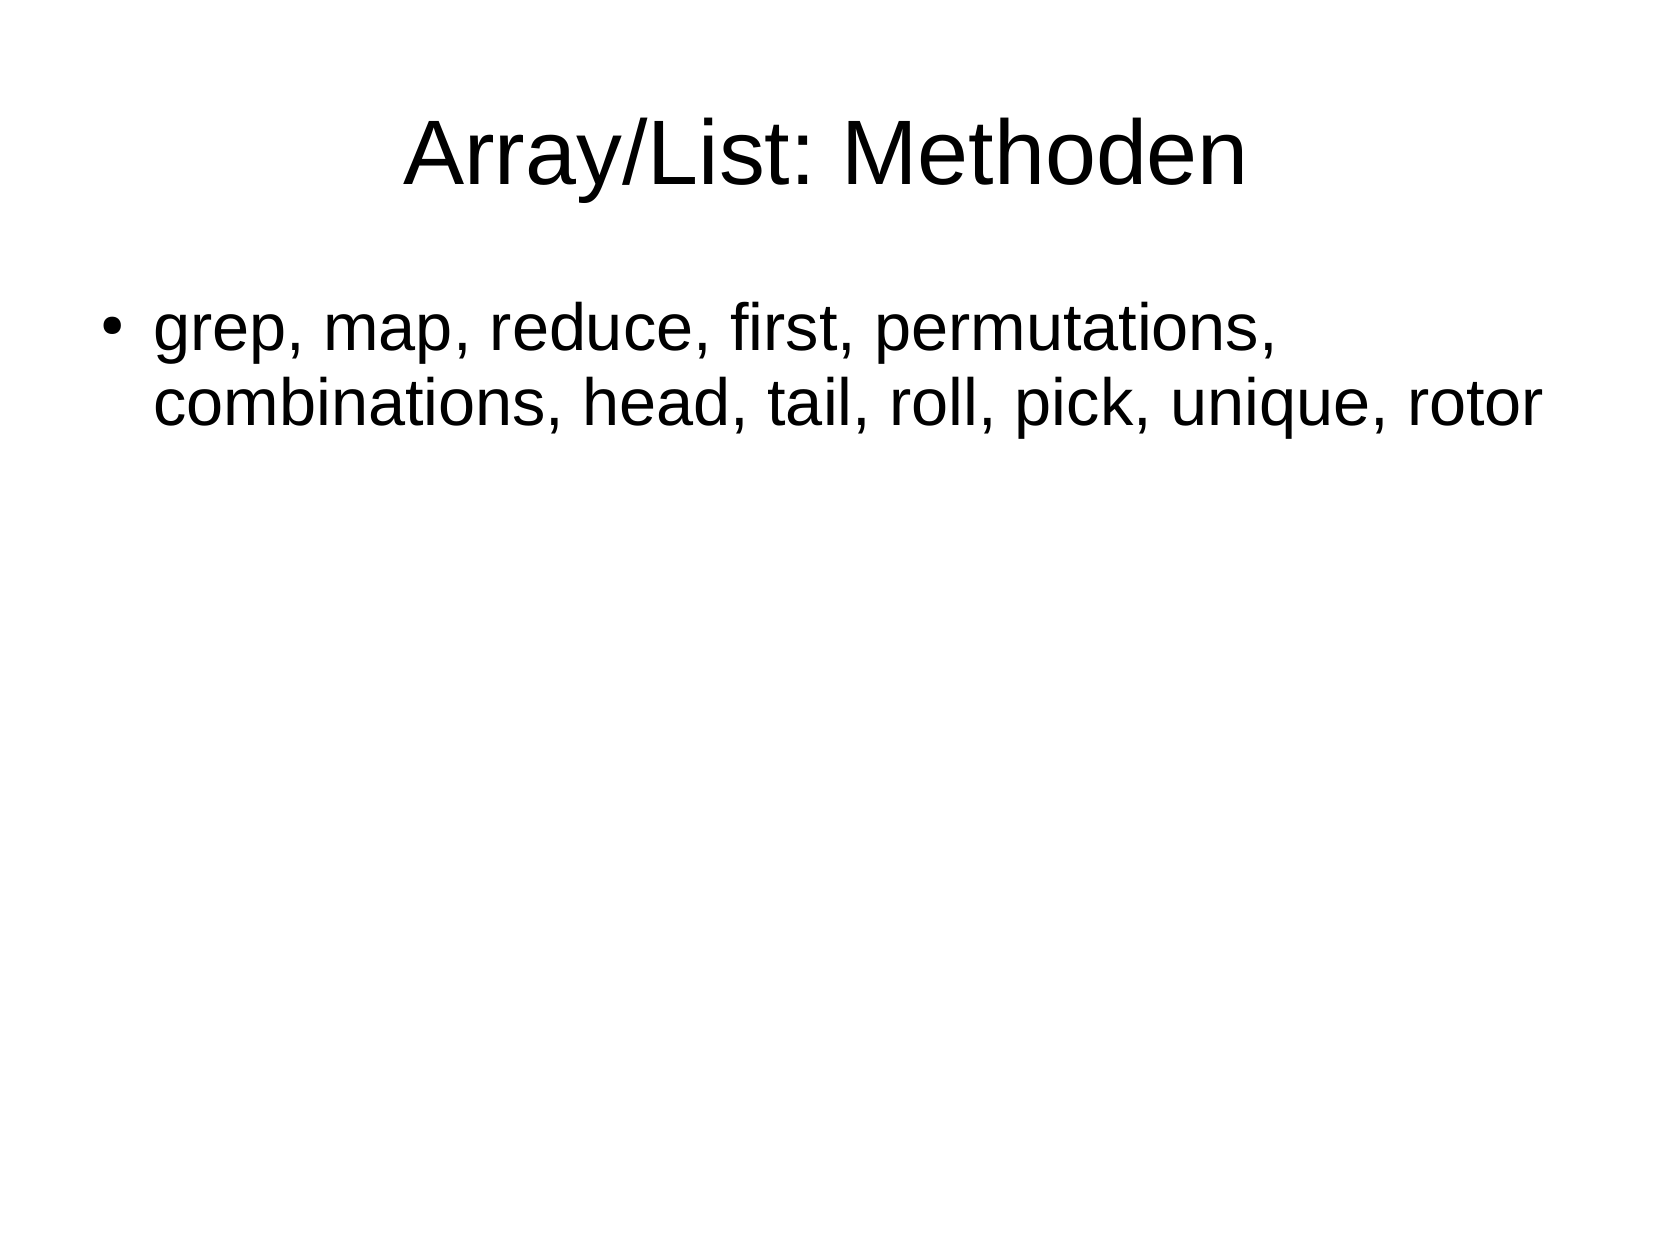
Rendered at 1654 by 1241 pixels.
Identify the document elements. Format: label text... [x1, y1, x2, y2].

title Array/List: Methoden [82, 49, 1571, 257]
list grep, map, reduce, first, permutations, combinations, head, tail, roll, pick, unique, rotor [82, 290, 1571, 1010]
